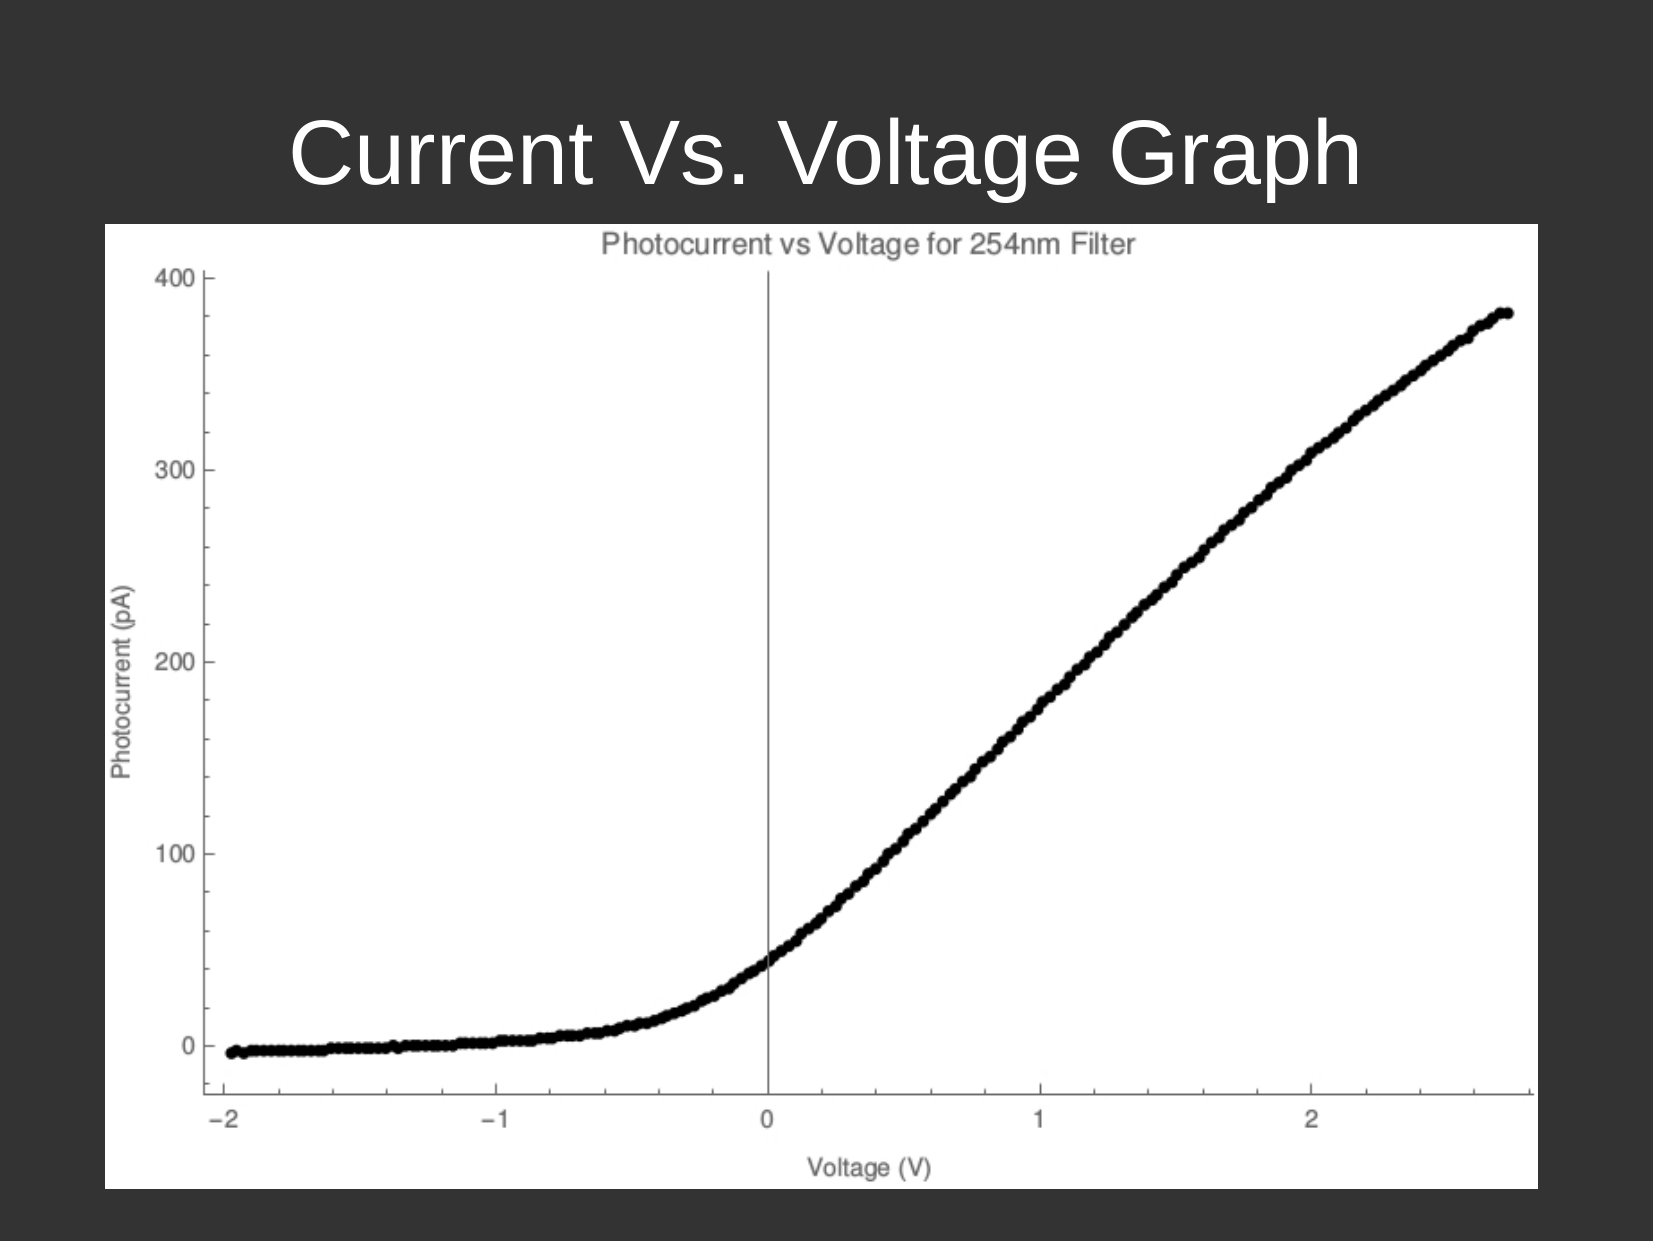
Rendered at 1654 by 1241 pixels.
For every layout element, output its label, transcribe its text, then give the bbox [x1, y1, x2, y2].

picture [105, 224, 1538, 1189]
title Current Vs. Voltage Graph [82, 49, 1571, 257]
